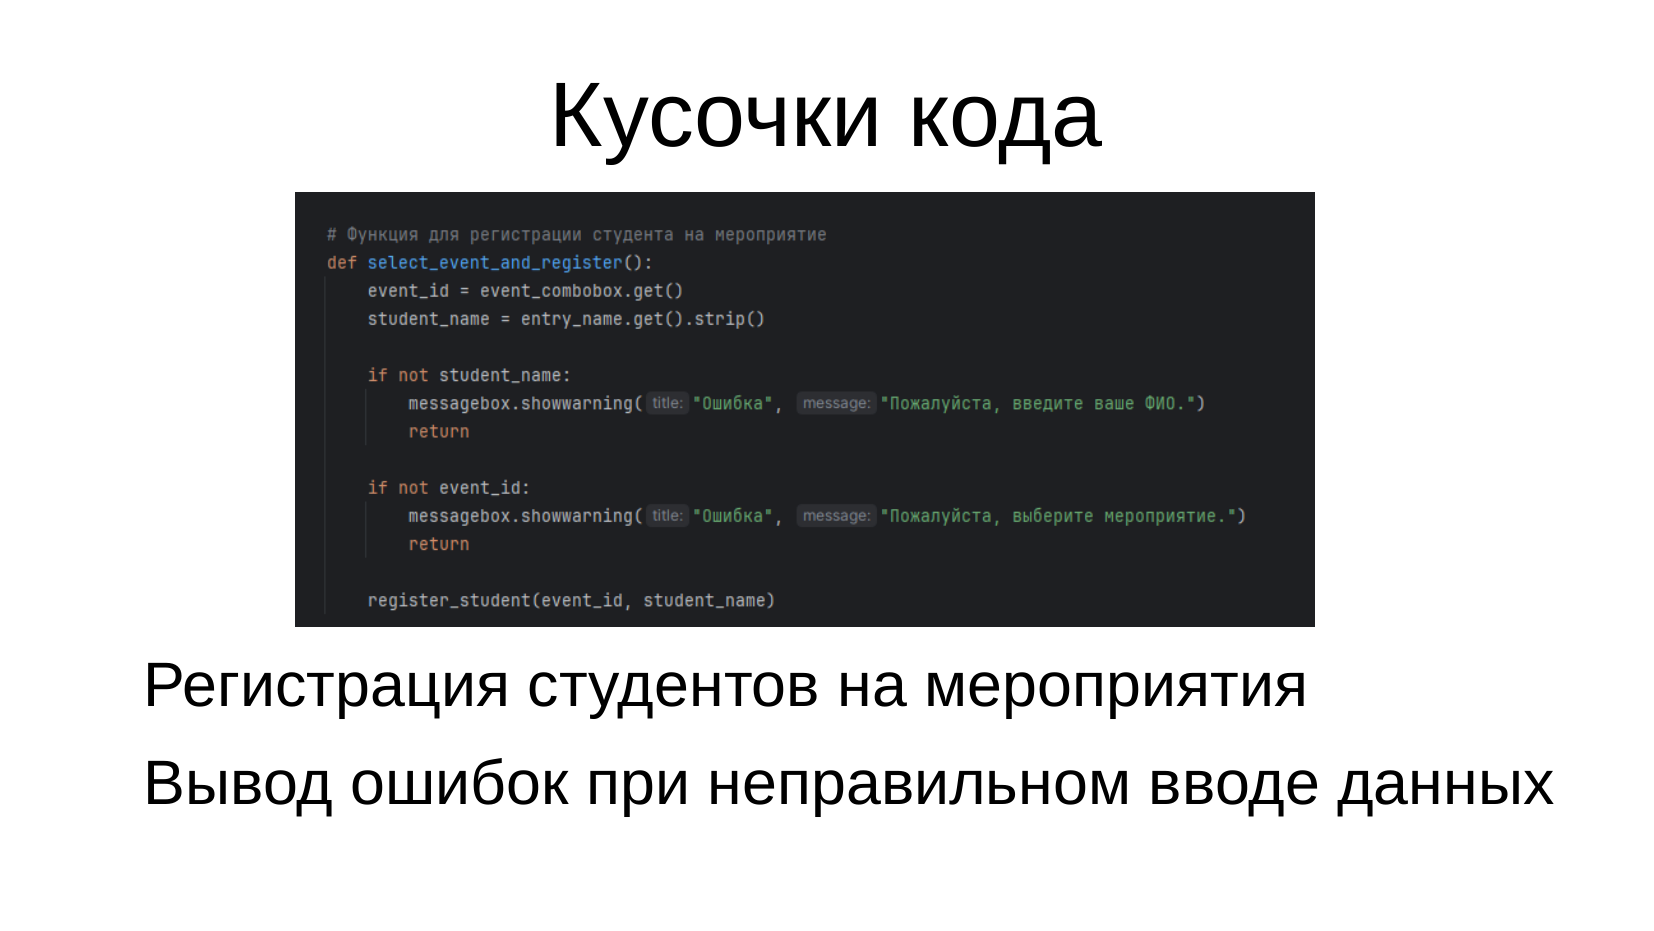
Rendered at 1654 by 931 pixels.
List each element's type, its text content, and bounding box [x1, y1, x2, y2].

picture [295, 192, 1315, 627]
list Регистрация студентов на мероприятия Вывод ошибок при неправильном вводе данных [76, 649, 1565, 886]
title Кусочки кода [82, 37, 1571, 193]
